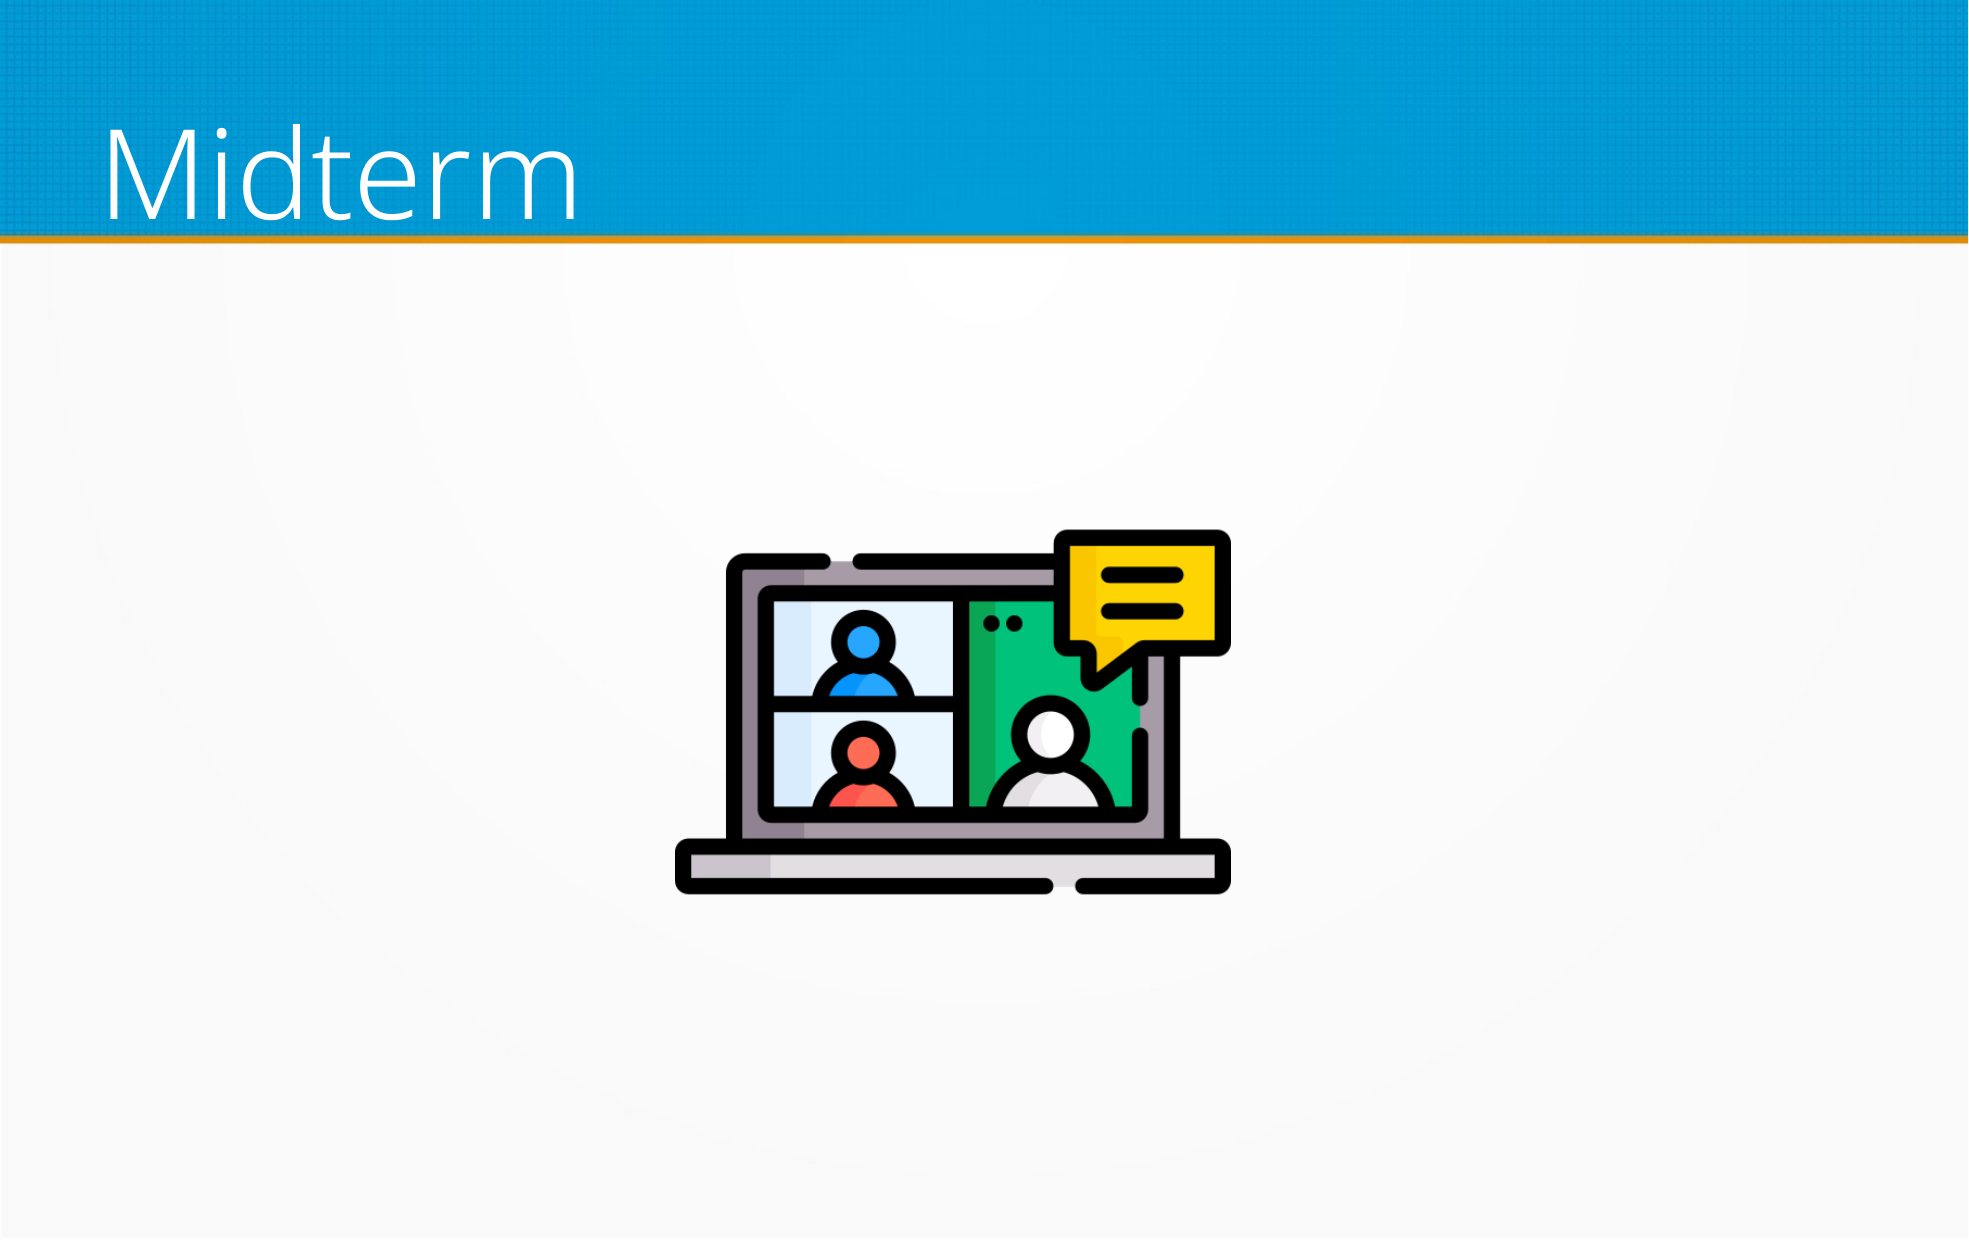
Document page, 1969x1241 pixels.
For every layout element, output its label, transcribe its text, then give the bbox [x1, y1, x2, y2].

list [98, 290, 1870, 1010]
title Midterm [98, 49, 1870, 257]
picture [0, 233, 1969, 1241]
